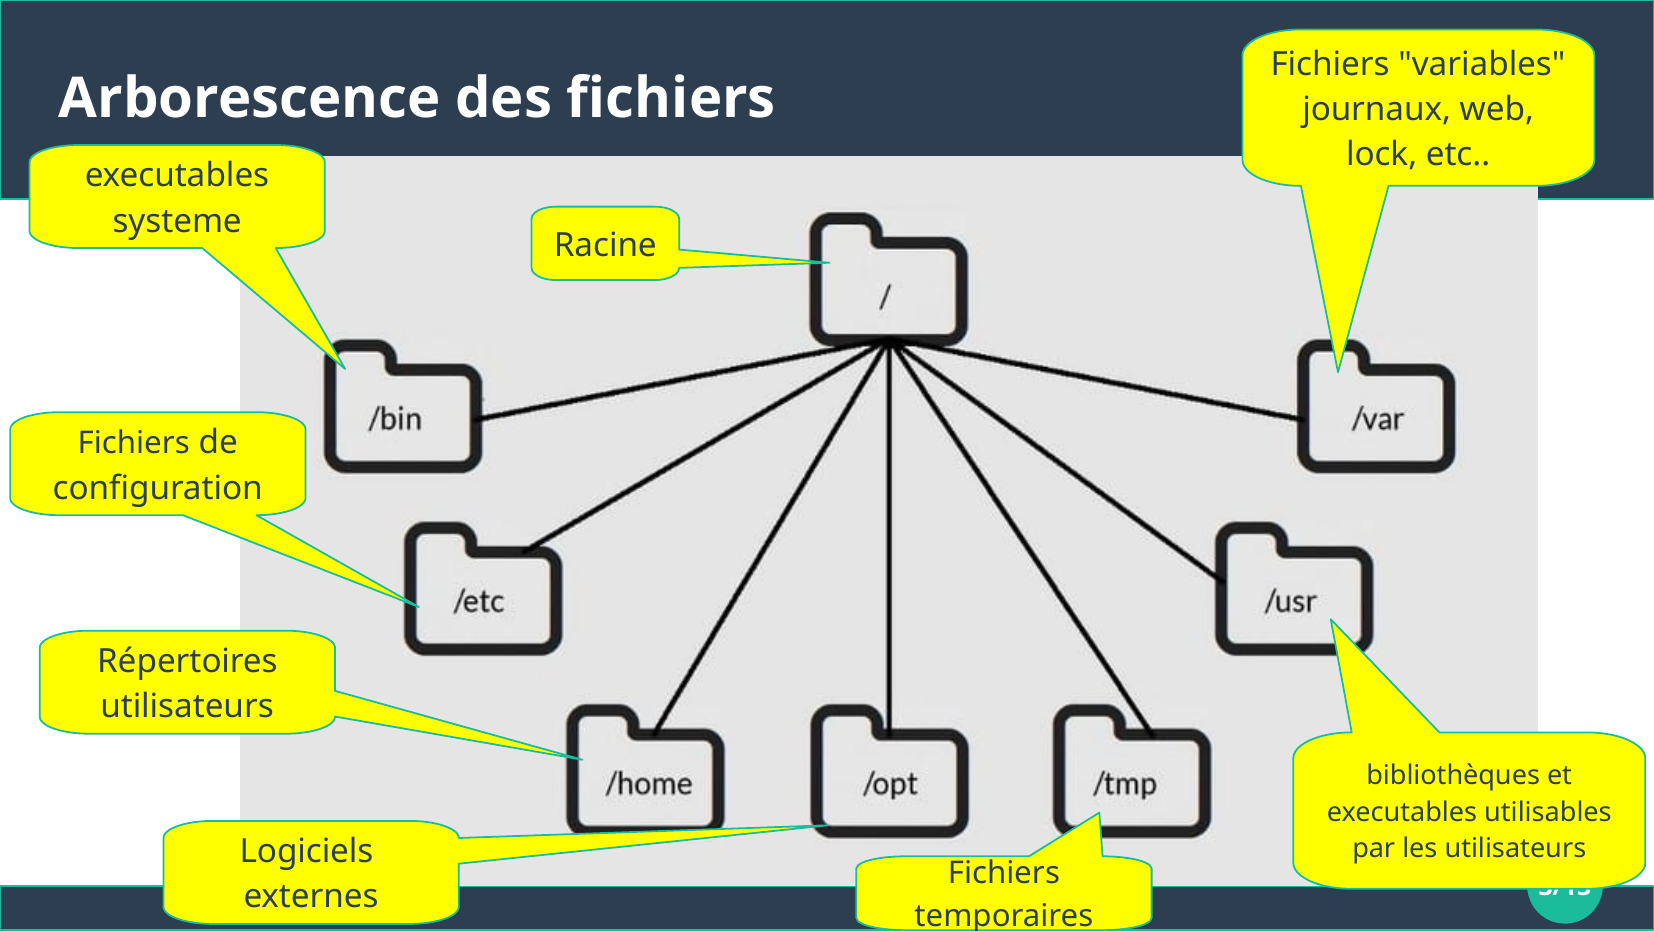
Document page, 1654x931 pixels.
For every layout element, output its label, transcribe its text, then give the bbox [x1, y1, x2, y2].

text_box Logiciels externes [163, 820, 829, 924]
text_box bibliothèques et executables utilisables par les utilisateurs [1293, 619, 1646, 889]
text_box executables systeme [29, 145, 346, 369]
text_box Répertoires utilisateurs [39, 630, 583, 760]
title Arborescence des fichiers [59, 37, 1257, 155]
text_box Fichiers de configuration [10, 412, 419, 608]
text_box Racine [531, 206, 830, 281]
text_box Fichiers "variables" journaux, web, lock, etc.. [1242, 29, 1595, 373]
text_box Fichiers temporaires [856, 812, 1152, 931]
picture [240, 156, 1538, 886]
